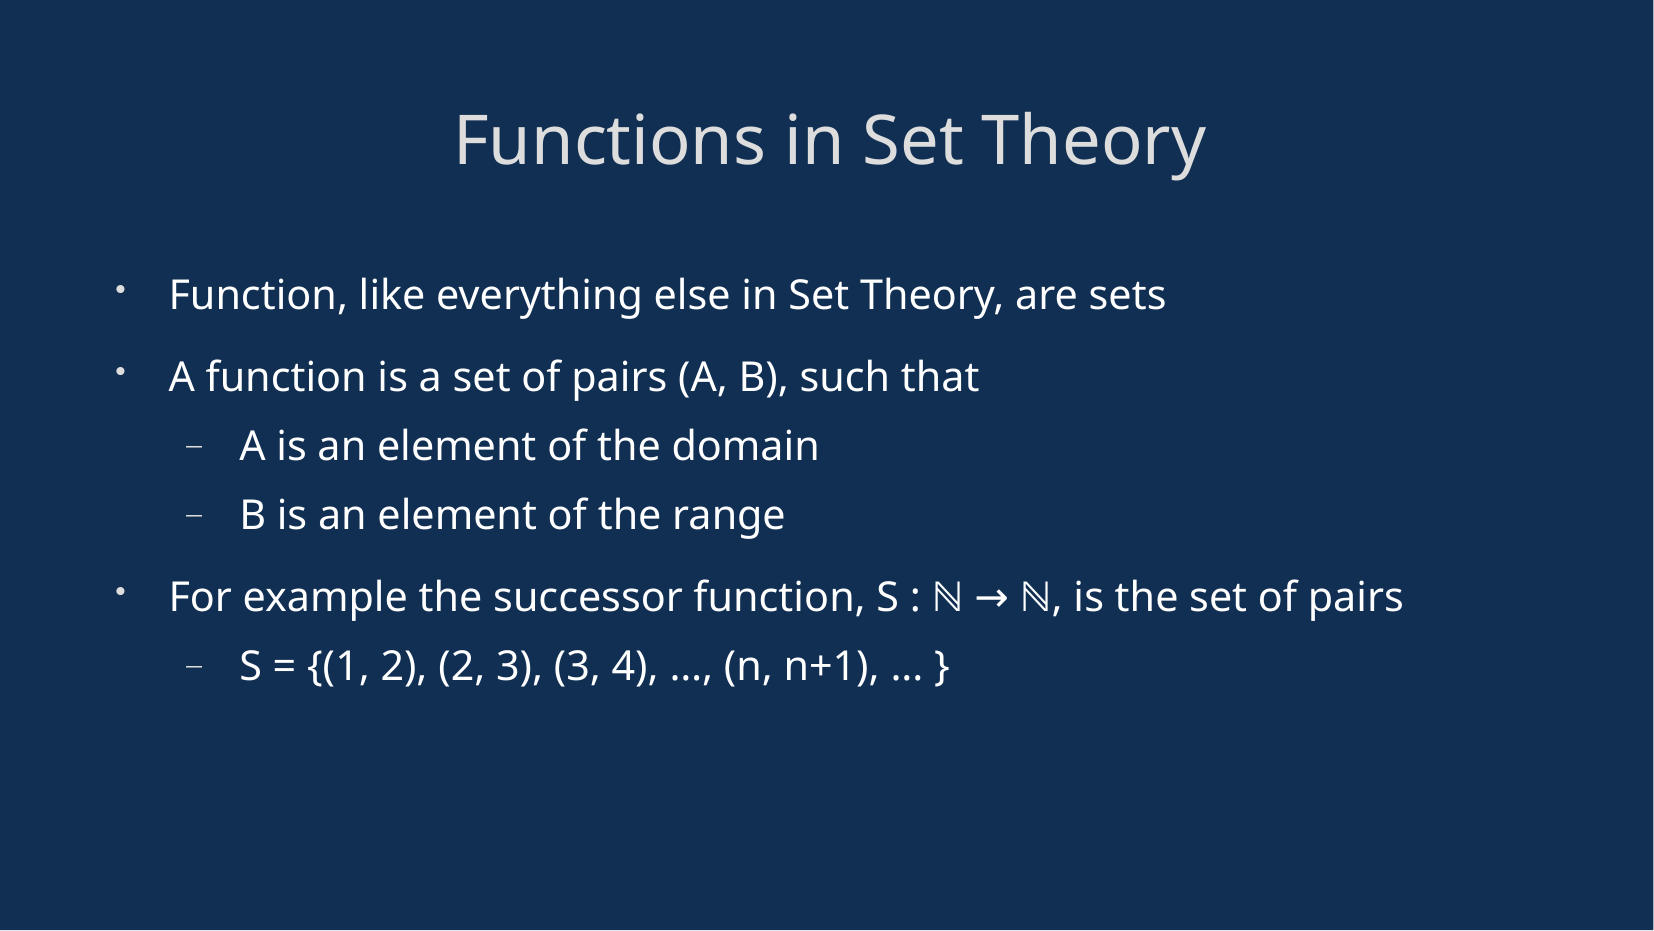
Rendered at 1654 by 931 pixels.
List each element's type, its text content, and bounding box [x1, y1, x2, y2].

title Functions in Set Theory [97, 56, 1563, 220]
list Function, like everything else in Set Theory, are sets A function is a set of pairs (A, B), such that A is an element of the domain B is an element of the range For example the successor function, S : ℕ → ℕ, is the set of pairs S = {(1, 2), (2, 3), (3, 4), …, (n, n+1), ... } [97, 268, 1563, 806]
